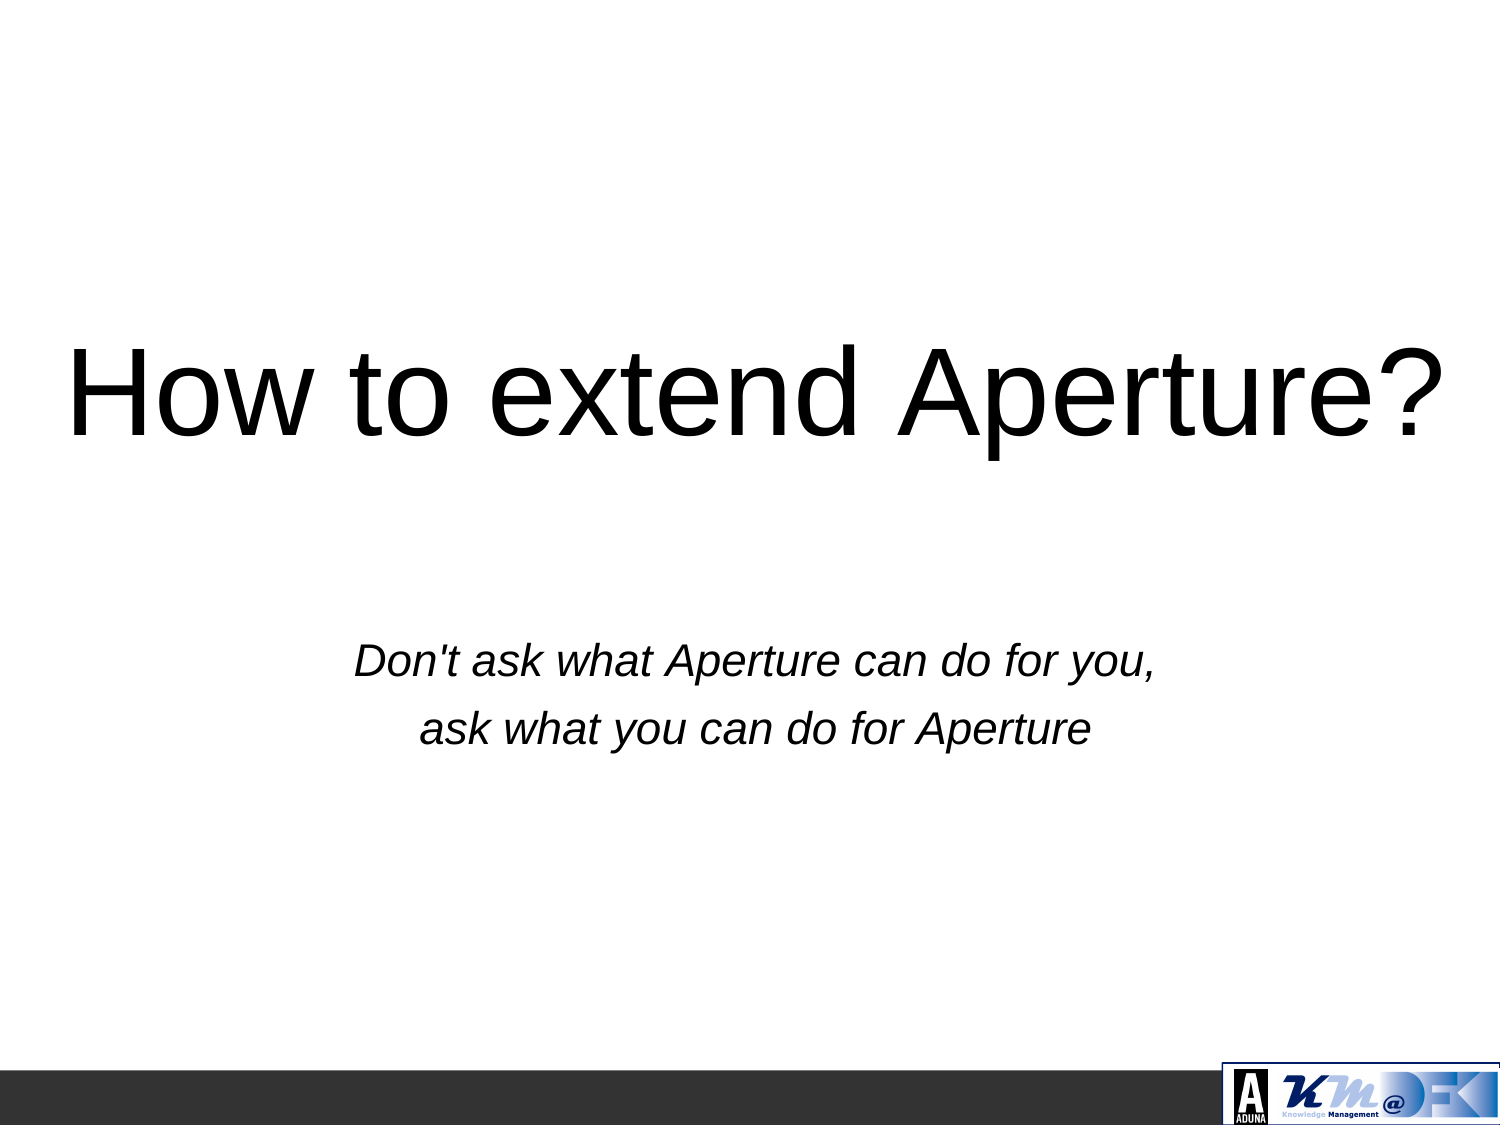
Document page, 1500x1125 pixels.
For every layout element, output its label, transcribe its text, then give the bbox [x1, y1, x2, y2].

picture [1276, 1068, 1500, 1124]
text_box How to extend Aperture? Don't ask what Aperture can do for you, ask what you can do for Aperture [35, 29, 1477, 1047]
picture [1234, 1069, 1268, 1125]
